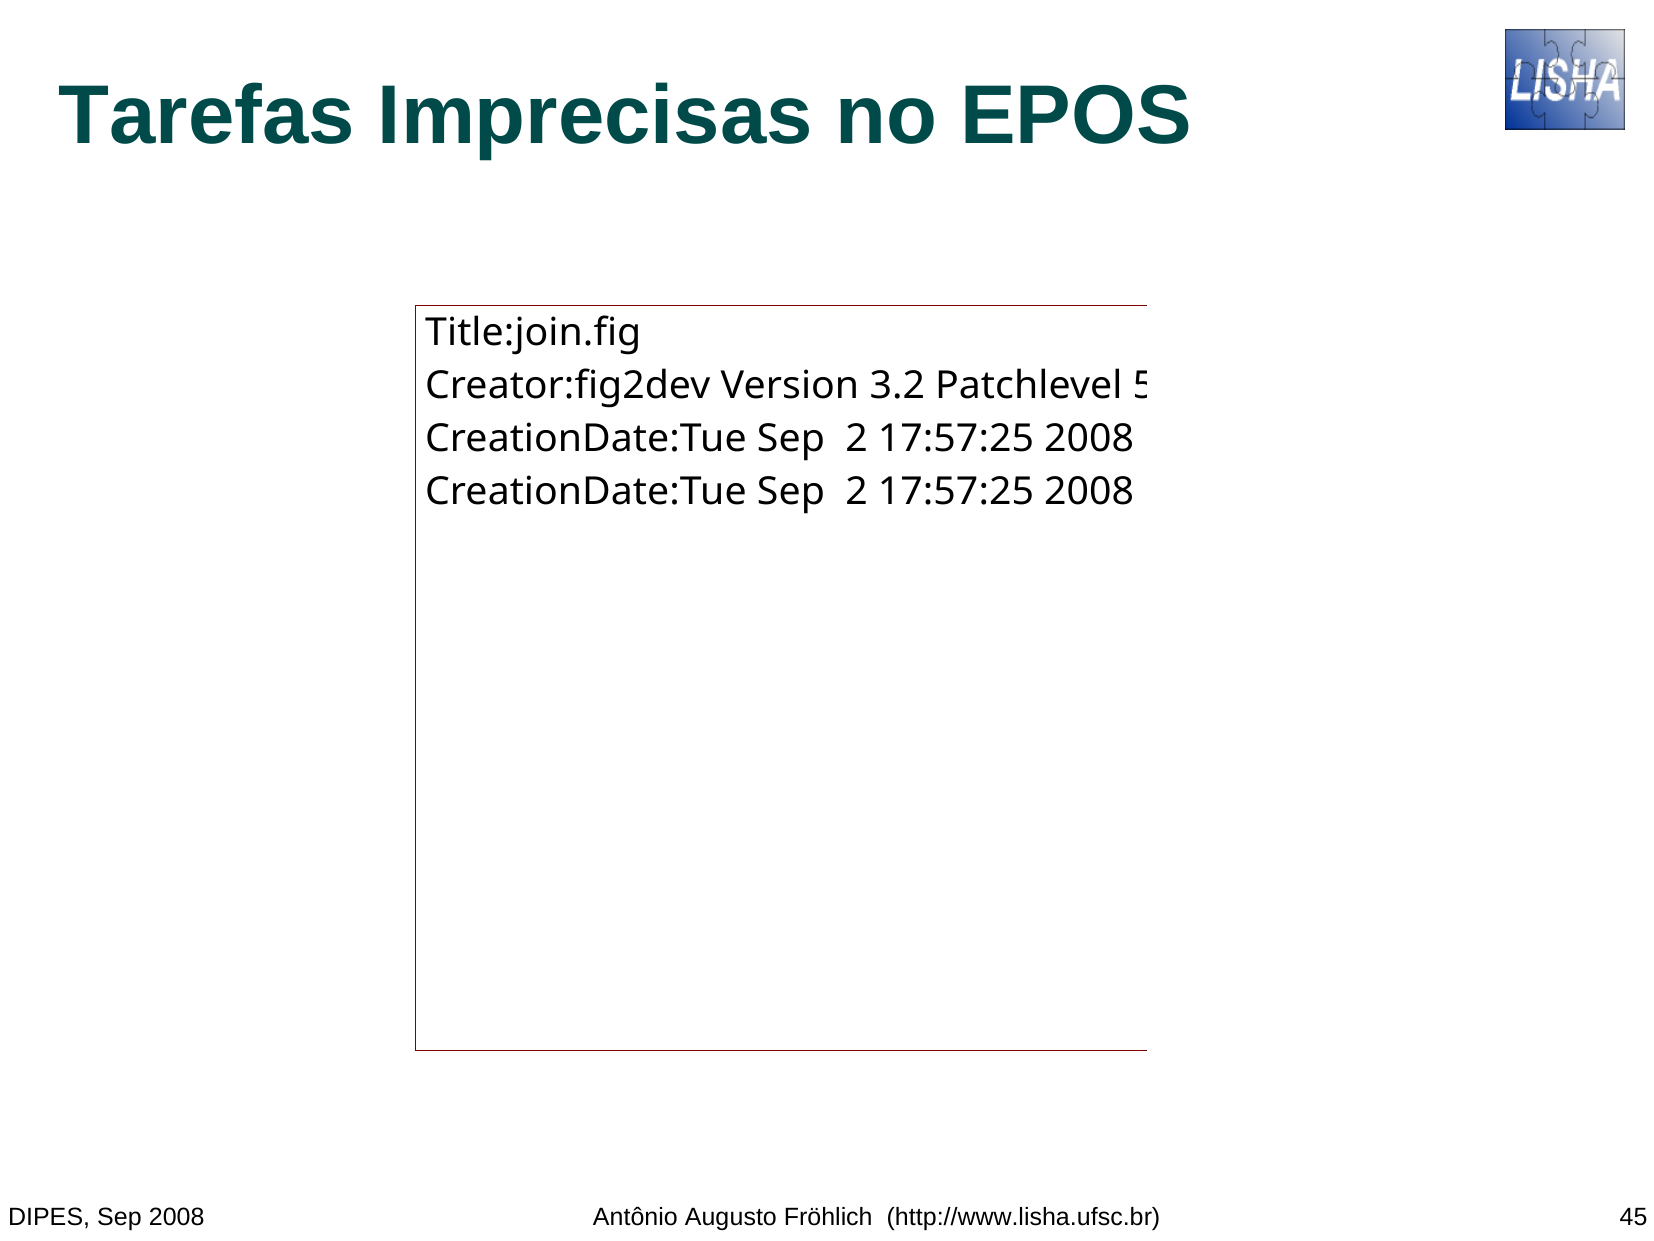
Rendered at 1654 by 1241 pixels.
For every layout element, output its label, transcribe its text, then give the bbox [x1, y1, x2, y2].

picture [412, 302, 1147, 1051]
title Tarefas Imprecisas no EPOS [58, 11, 1595, 219]
picture [1595, 29, 1625, 130]
